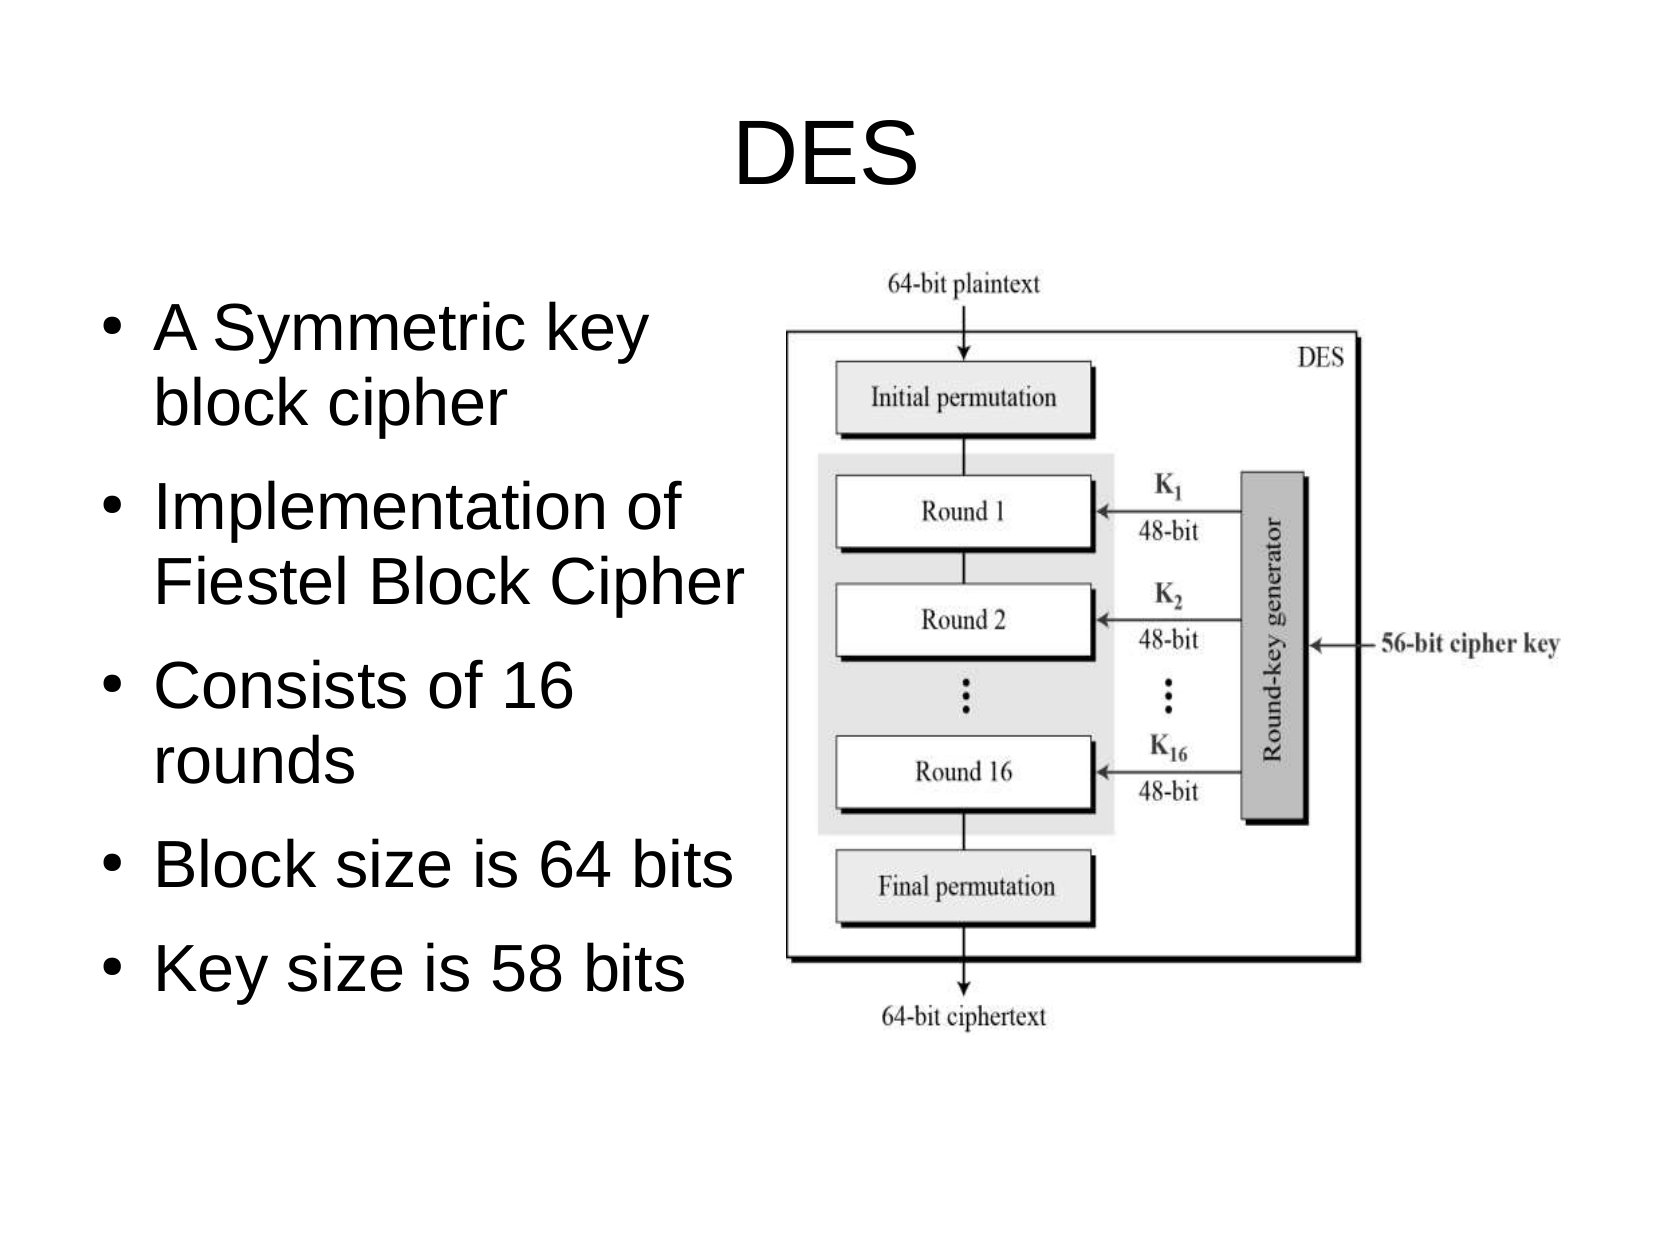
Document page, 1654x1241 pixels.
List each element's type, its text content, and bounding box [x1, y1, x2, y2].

list A Symmetric key block cipher Implementation of Fiestel Block Cipher Consists of 16 rounds Block size is 64 bits Key size is 58 bits [82, 290, 796, 1109]
title DES [82, 49, 1571, 257]
picture [786, 269, 1561, 1036]
